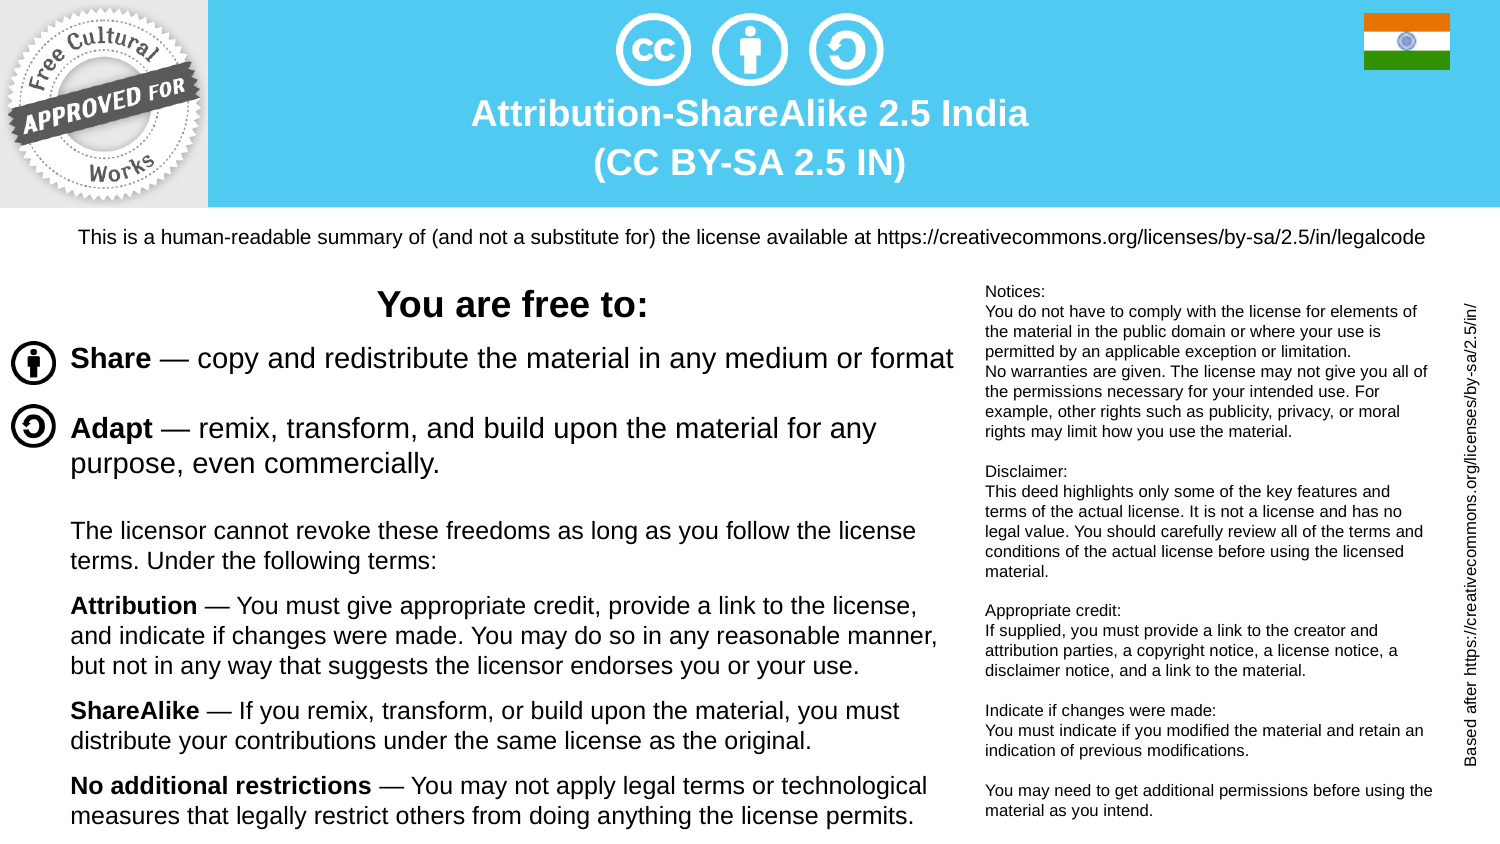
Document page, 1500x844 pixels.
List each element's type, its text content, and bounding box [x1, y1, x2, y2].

picture [712, 13, 788, 86]
text_box You are free to: Share — copy and redistribute the material in any medium or format Adapt — remix, transform, and build upon the material for any purpose, even commercially. The licensor cannot revoke these freedoms as long as you follow the license terms. Under the following terms: Attribution — You must give appropriate credit, provide a link to the license, and indicate if changes were made. You may do so in any reasonable manner, but not in any way that suggests the licensor endorses you or your use. ShareAlike — If you remix, transform, or build upon the material, you must distribute your contributions under the same license as the original. No additional restrictions — You may not apply legal terms or technological measures that legally restrict others from doing anything the license permits. [55, 265, 970, 833]
text_box Notices: You do not have to comply with the license for elements of the material in the public domain or where your use is permitted by an applicable exception or limitation. No warranties are given. The license may not give you all of the permissions necessary for your intended use. For example, other rights such as publicity, privacy, or moral rights may limit how you use the material. Disclaimer: This deed highlights only some of the key features and terms of the actual license. It is not a license and has no legal value. You should carefully review all of the terms and conditions of the actual license before using the licensed material. Appropriate credit: If supplied, you must provide a link to the creator and attribution parties, a copyright notice, a license notice, a disclaimer notice, and a link to the material. Indicate if changes were made: You must indicate if you modified the material and retain an indication of previous modifications. You may need to get additional permissions before using the material as you intend. [970, 265, 1449, 835]
picture [616, 13, 691, 86]
text_box Attribution-ShareAlike 2.5 India (CC BY-SA 2.5 IN) [208, 0, 1500, 208]
picture [11, 341, 56, 385]
picture [0, 0, 208, 208]
picture [11, 404, 56, 448]
picture [1364, 13, 1450, 71]
picture [809, 13, 884, 86]
text_box This is a human-readable summary of (and not a substitute for) the license available at https://creativecommons.org/licenses/by-sa/2.5/in/legalcode [1, 208, 1500, 265]
text_box Based after https://creativecommons.org/licenses/by-sa/2.5/in/ [1444, 238, 1498, 834]
